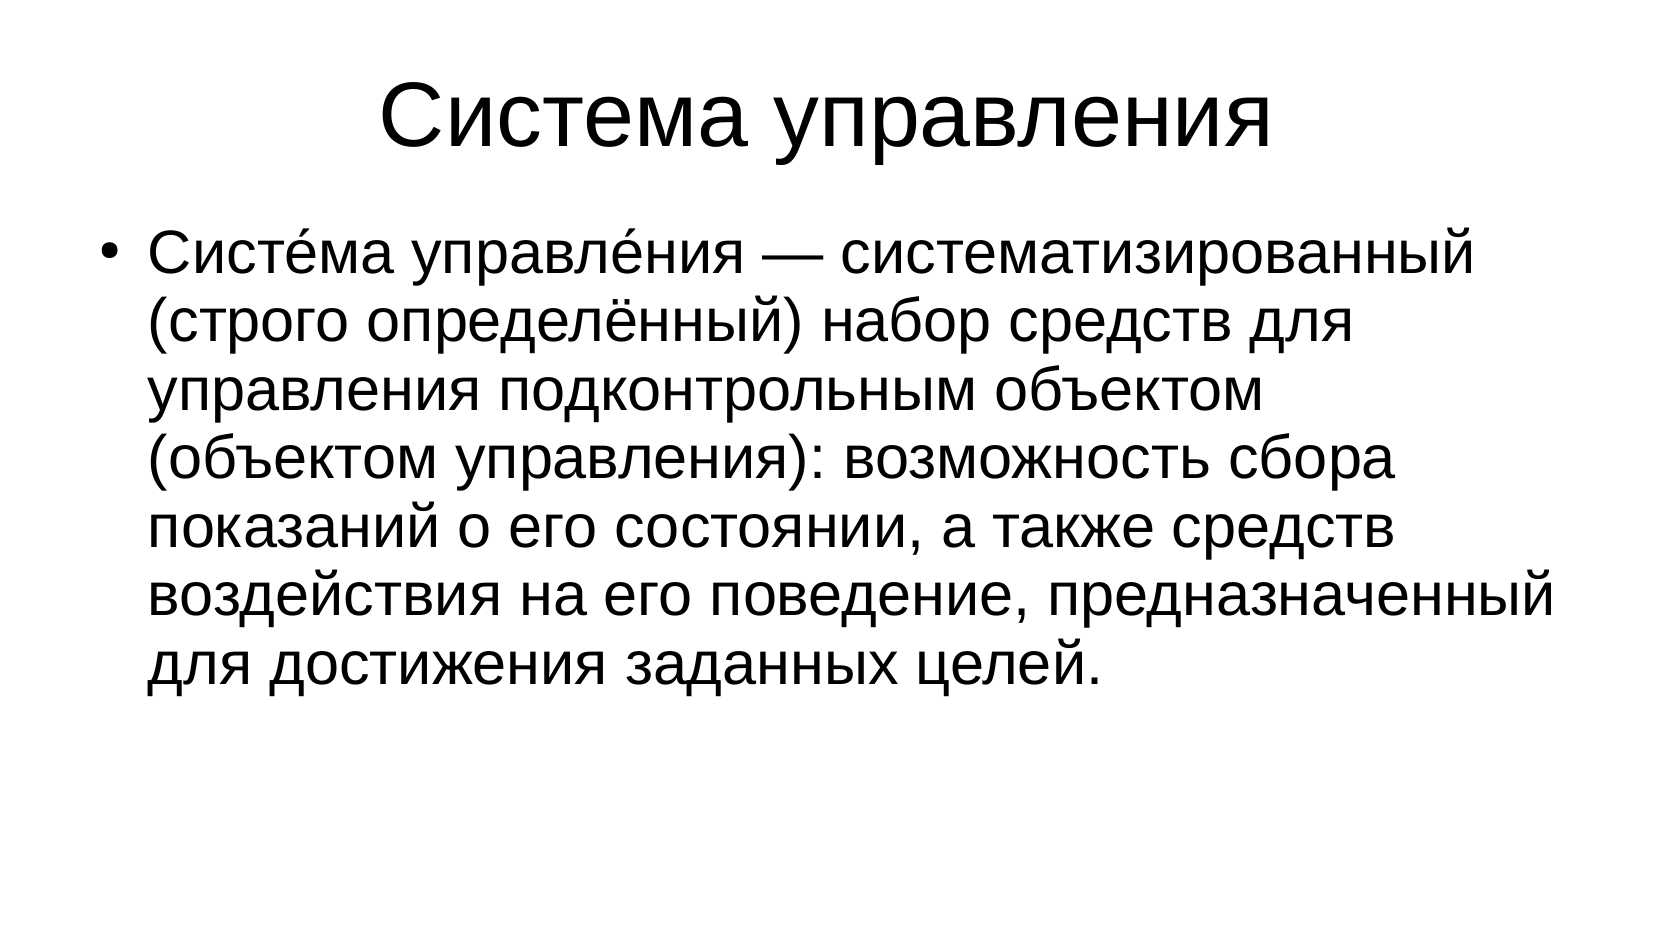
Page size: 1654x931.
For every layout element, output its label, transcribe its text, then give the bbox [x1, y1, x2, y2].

list Систе́ма управле́ния — систематизированный (строго определённый) набор средств для управления подконтрольным объектом (объектом управления): возможность сбора показаний о его состоянии, а также средств воздействия на его поведение, предназначенный для достижения заданных целей. [82, 217, 1571, 758]
title Система управления [82, 37, 1571, 193]
